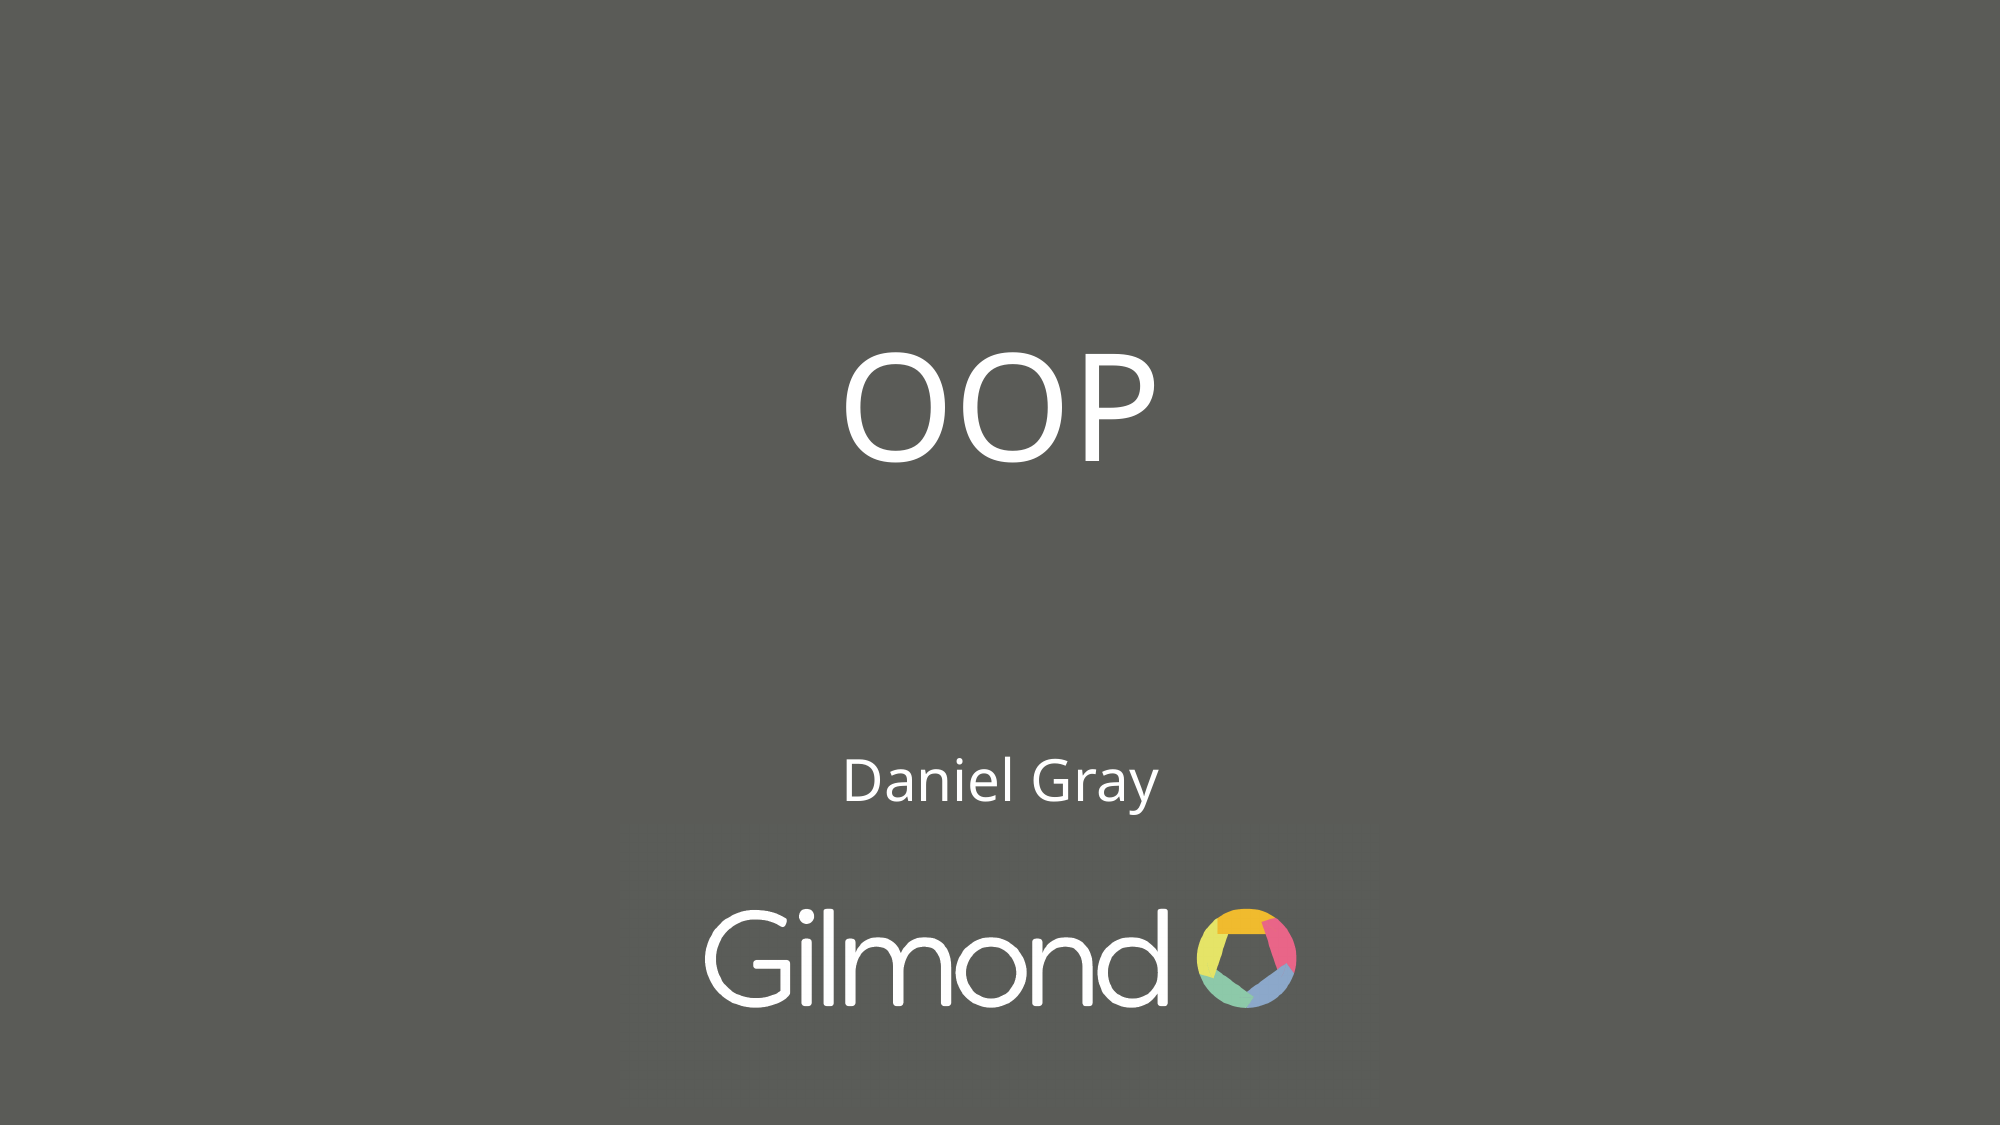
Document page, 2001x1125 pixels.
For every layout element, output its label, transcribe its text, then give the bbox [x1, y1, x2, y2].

picture [620, 824, 1380, 1108]
subtitle OOP [249, 211, 1750, 581]
subtitle Daniel Gray [249, 581, 1750, 985]
